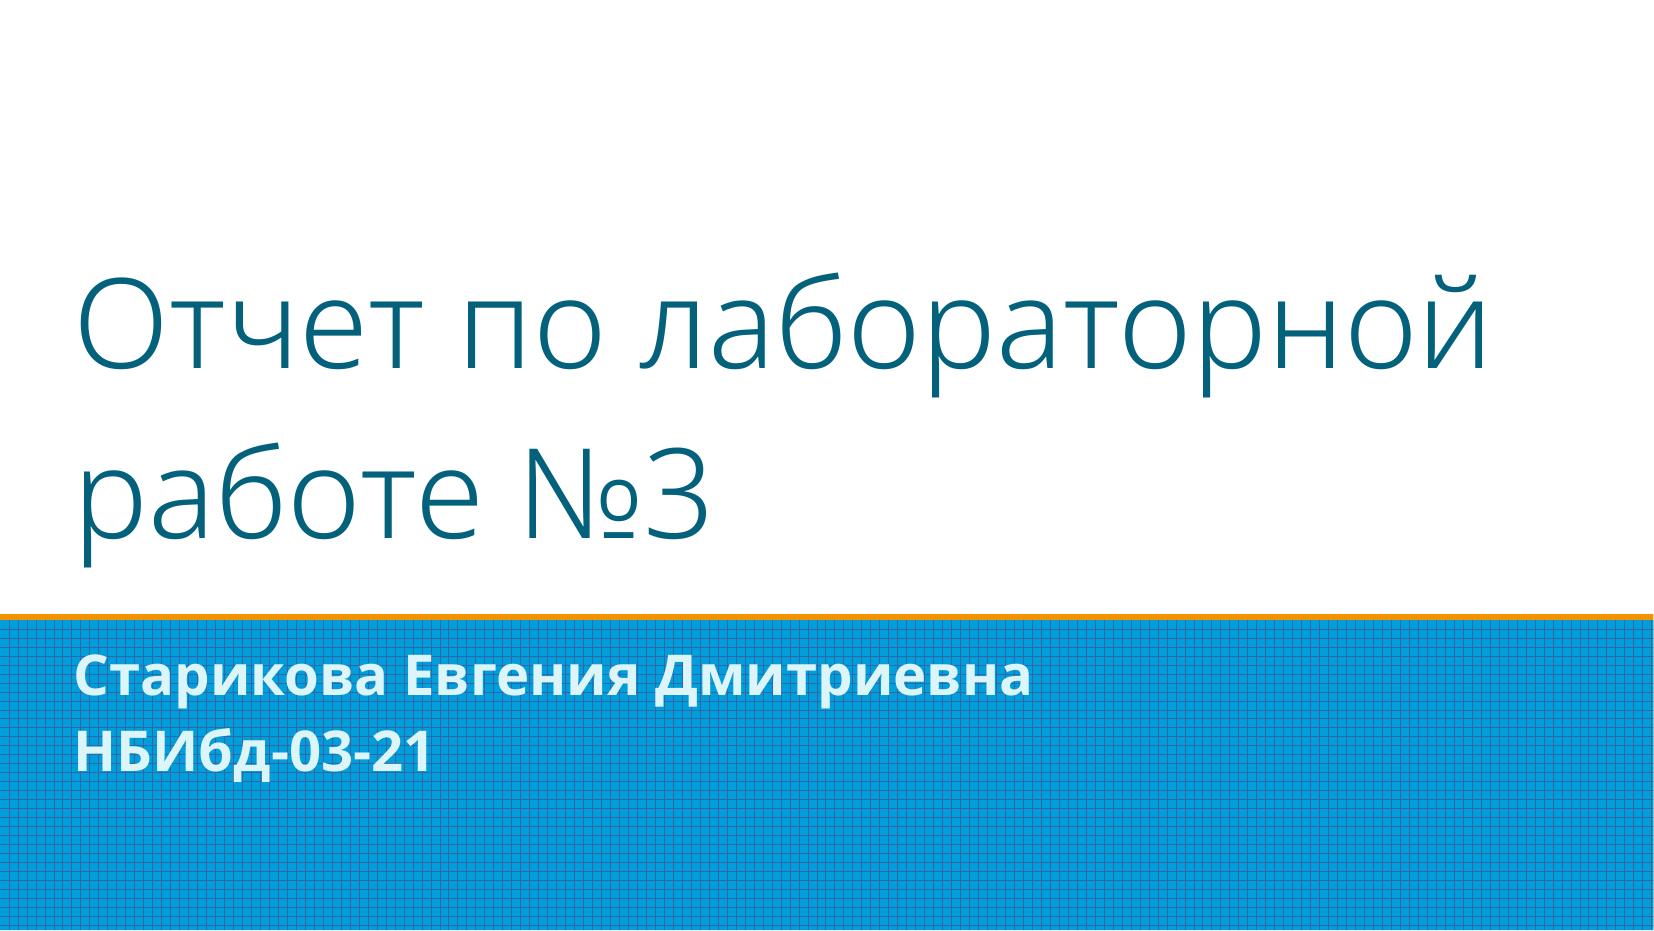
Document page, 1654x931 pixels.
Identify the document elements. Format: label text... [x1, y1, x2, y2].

title Отчет по лабораторной работе №3 [73, 44, 1551, 576]
subtitle Старикова Евгения Дмитриевна НБИбд-03-21 [73, 634, 1551, 827]
